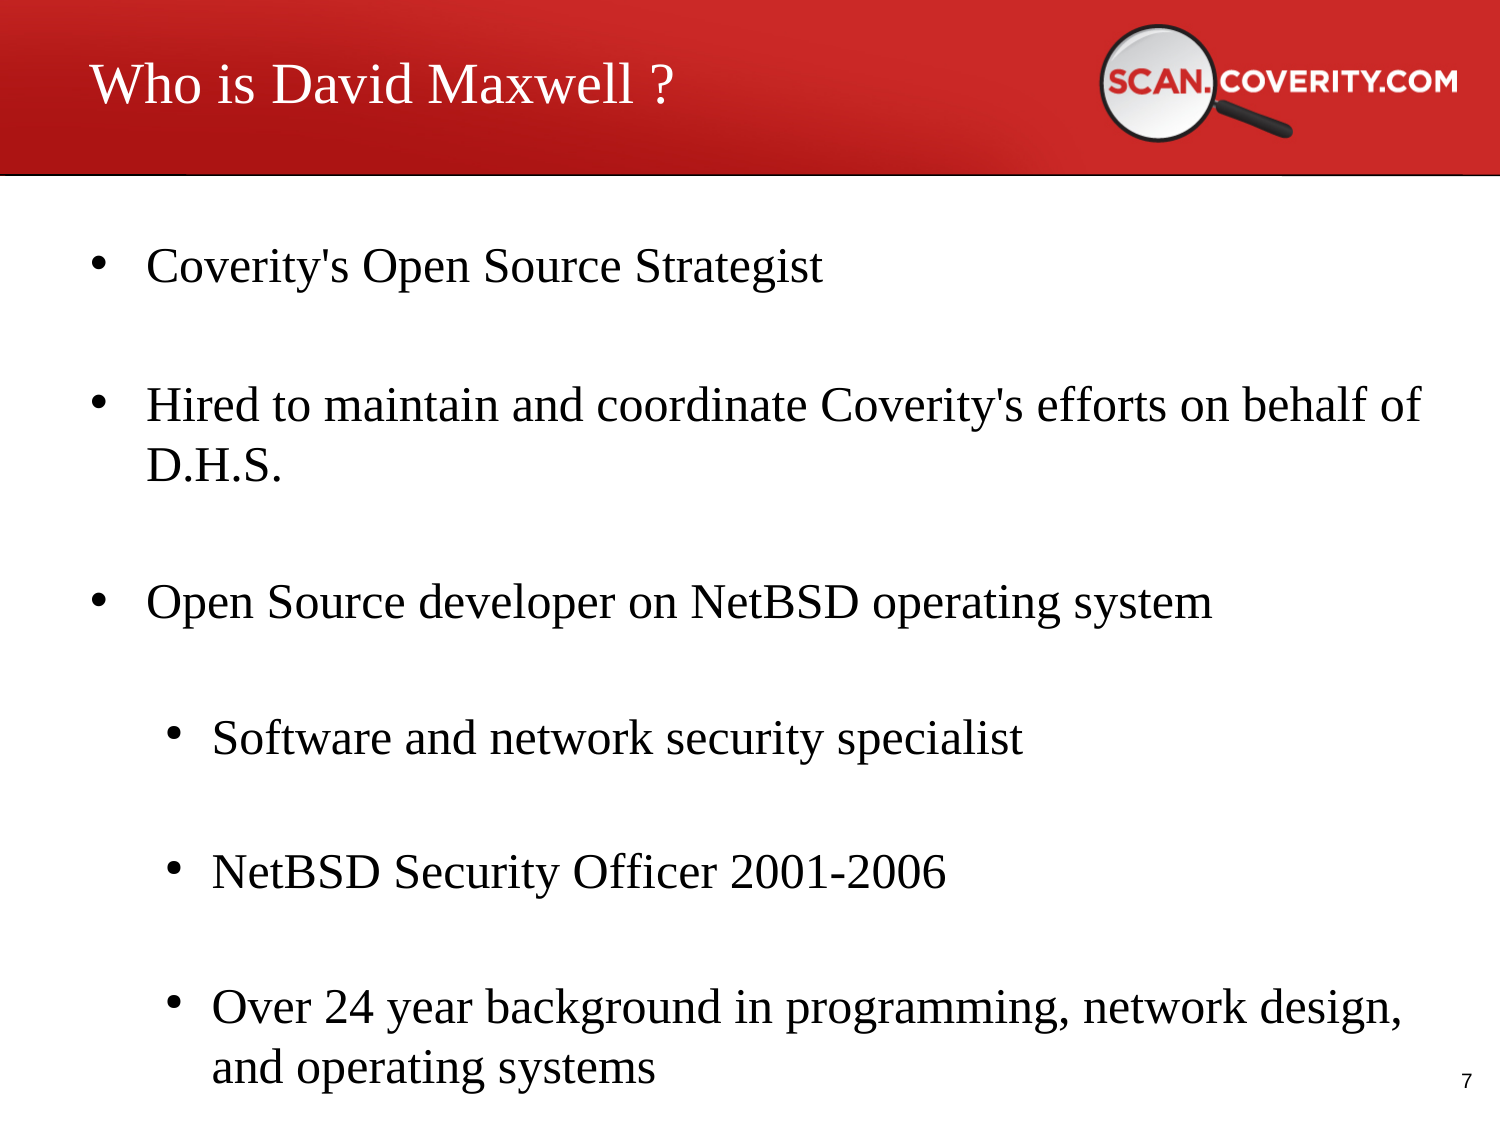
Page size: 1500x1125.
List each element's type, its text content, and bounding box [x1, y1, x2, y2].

title Who is David Maxwell ? [75, 17, 1126, 151]
picture [0, 0, 1500, 174]
text_box Coverity's Open Source Strategist Hired to maintain and coordinate Coverity's efforts on behalf of D.H.S. Open Source developer on NetBSD operating system Software and network security specialist NetBSD Security Officer 2001-2006 Over 24 year background in programming, network design, and operating systems [74, 224, 1500, 1075]
